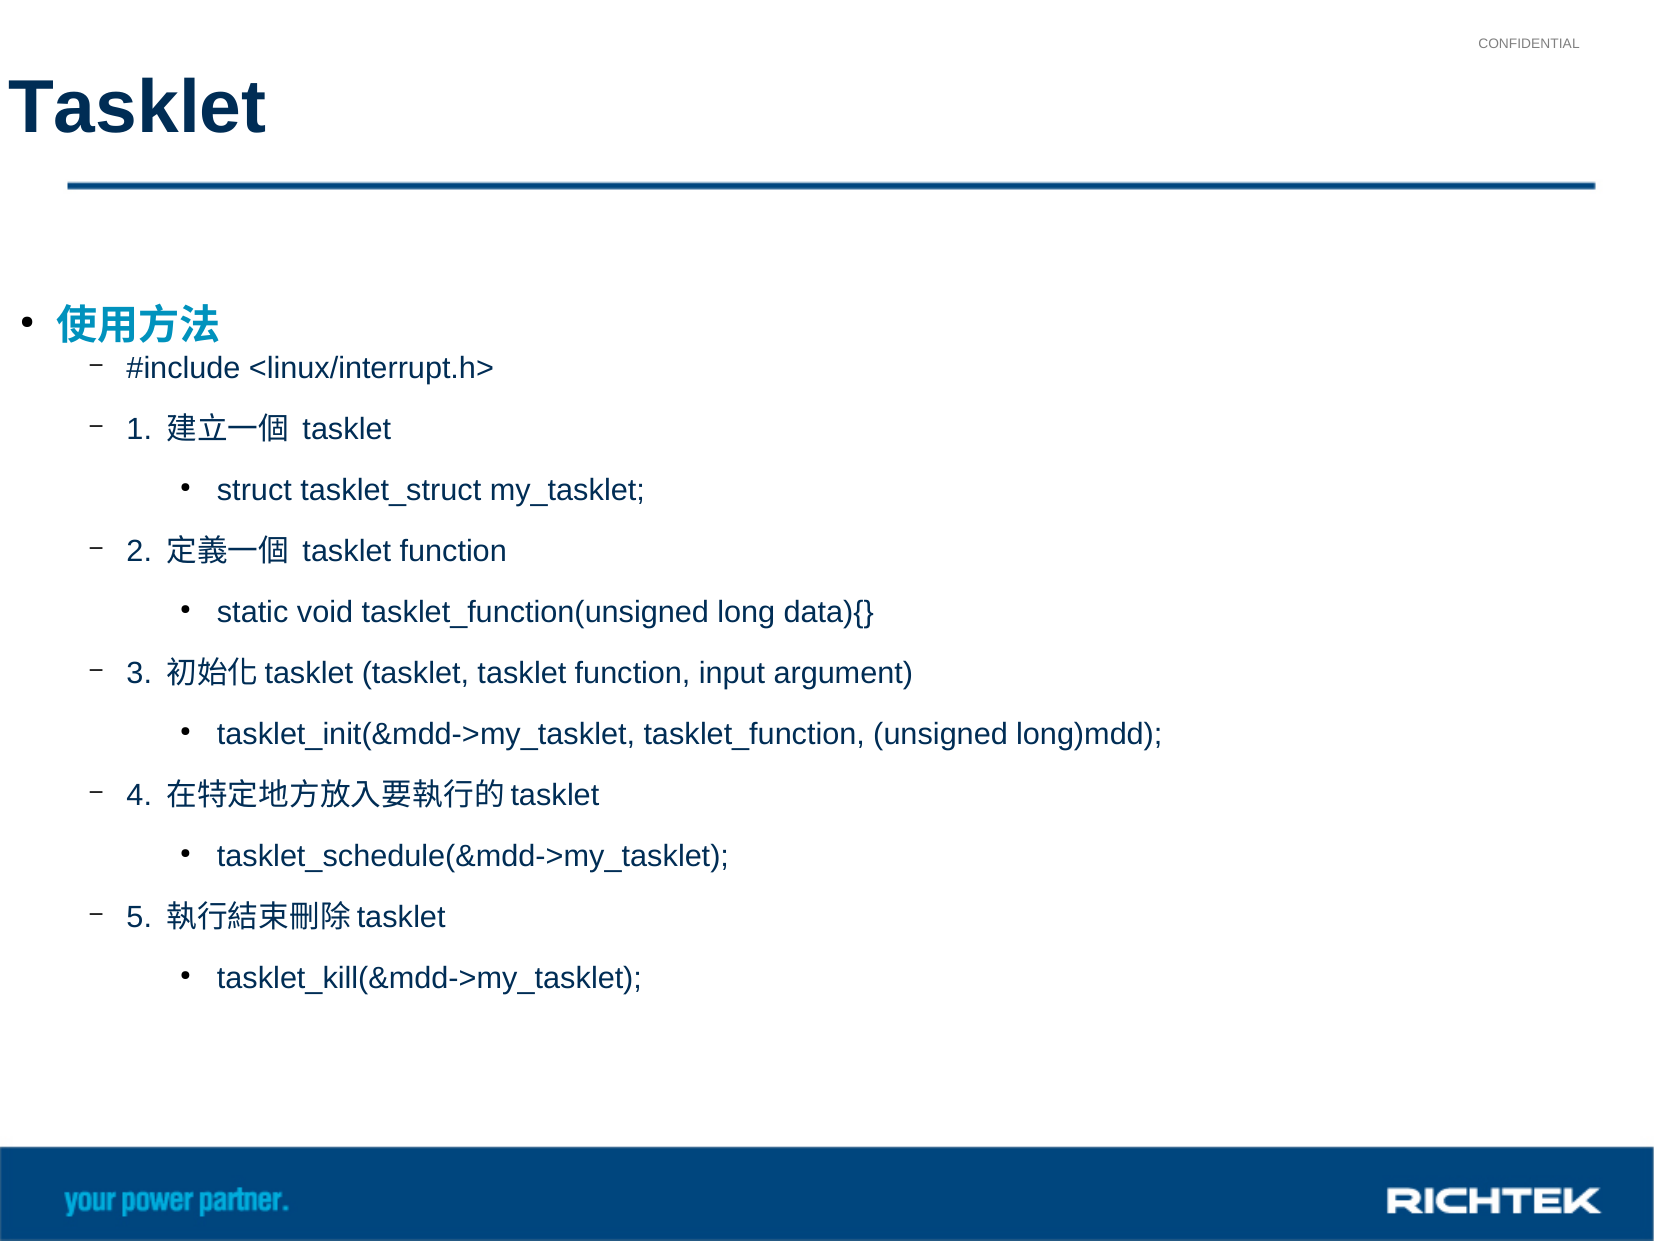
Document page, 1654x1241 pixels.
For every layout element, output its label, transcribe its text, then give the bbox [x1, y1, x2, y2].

title Tasklet [0, 49, 1489, 257]
list 使用方法 #include <linux/interrupt.h> 1. 建立一個 tasklet struct tasklet_struct my_tasklet; 2. 定義一個 tasklet function static void tasklet_function(unsigned long data){} 3. 初始化tasklet (tasklet, tasklet function, input argument) tasklet_init(&mdd->my_tasklet, tasklet_function, (unsigned long)mdd); 4. 在特定地方放入要執行的tasklet tasklet_schedule(&mdd->my_tasklet); 5. 執行結束刪除tasklet tasklet_kill(&mdd->my_tasklet); [0, 290, 1489, 1010]
